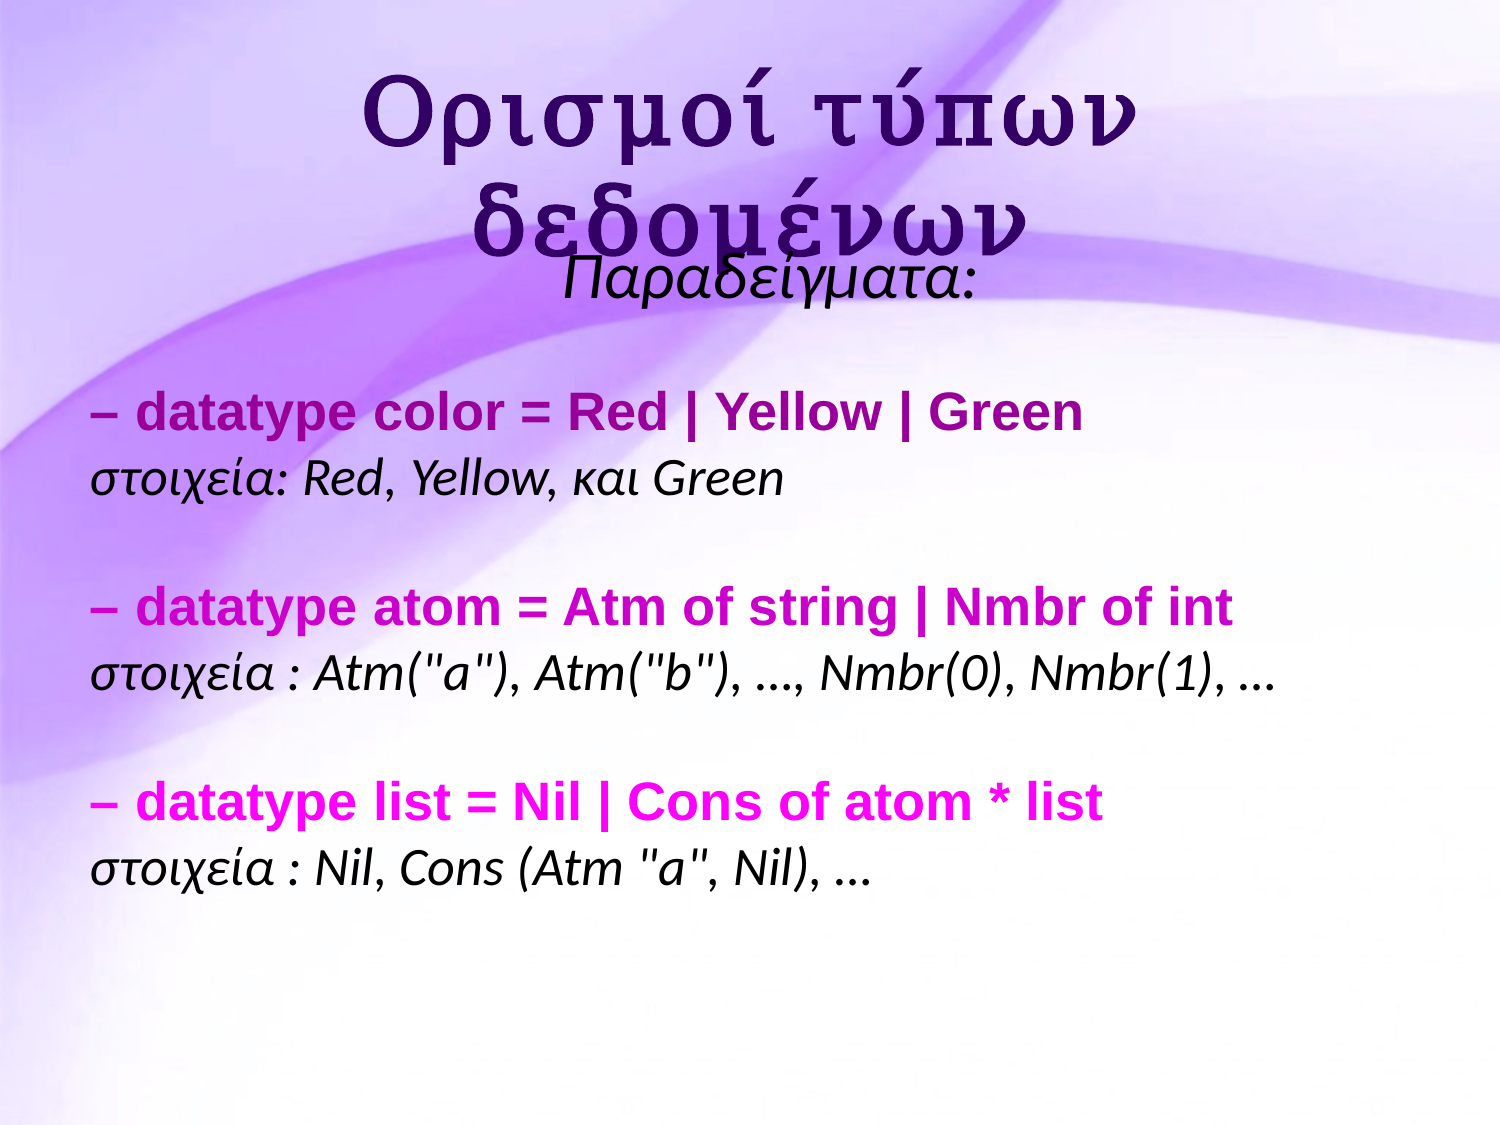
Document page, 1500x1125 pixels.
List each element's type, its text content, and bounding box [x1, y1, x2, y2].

list Παραδείγματα: – datatype color = Red | Yellow | Green στοιχεία: Red, Yellow, και Green – datatype atom = Atm of string | Nmbr of int στοιχεία : Atm("a"), Atm("b"), …, Nmbr(0), Nmbr(1), … – datatype list = Nil | Cons of atom * list στοιχεία : Nil, Cons (Atm "a", Nil), … [75, 224, 1425, 1005]
picture [0, 0, 1500, 1125]
title Ορισμοί τύπων δεδομένων [75, 45, 1425, 224]
